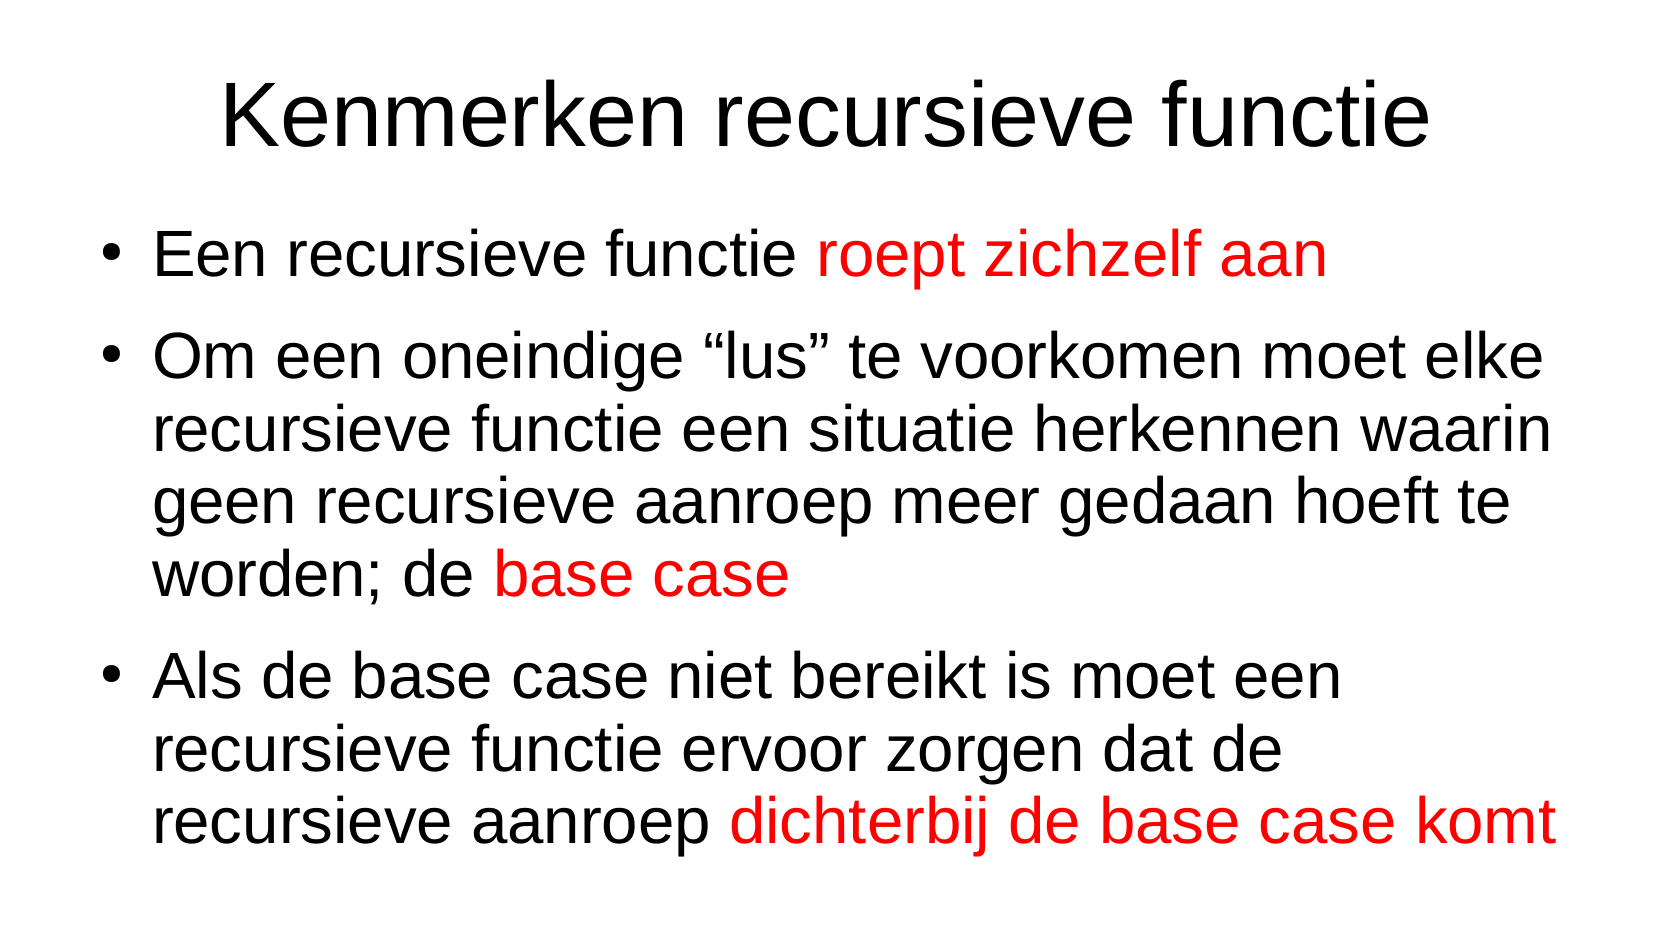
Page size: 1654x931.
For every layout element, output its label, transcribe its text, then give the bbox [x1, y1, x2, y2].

title Kenmerken recursieve functie [82, 37, 1571, 193]
list Een recursieve functie roept zichzelf aan Om een oneindige “lus” te voorkomen moet elke recursieve functie een situatie herkennen waarin geen recursieve aanroep meer gedaan hoeft te worden; de base case Als de base case niet bereikt is moet een recursieve functie ervoor zorgen dat de recursieve aanroep dichterbij de base case komt [82, 217, 1571, 885]
